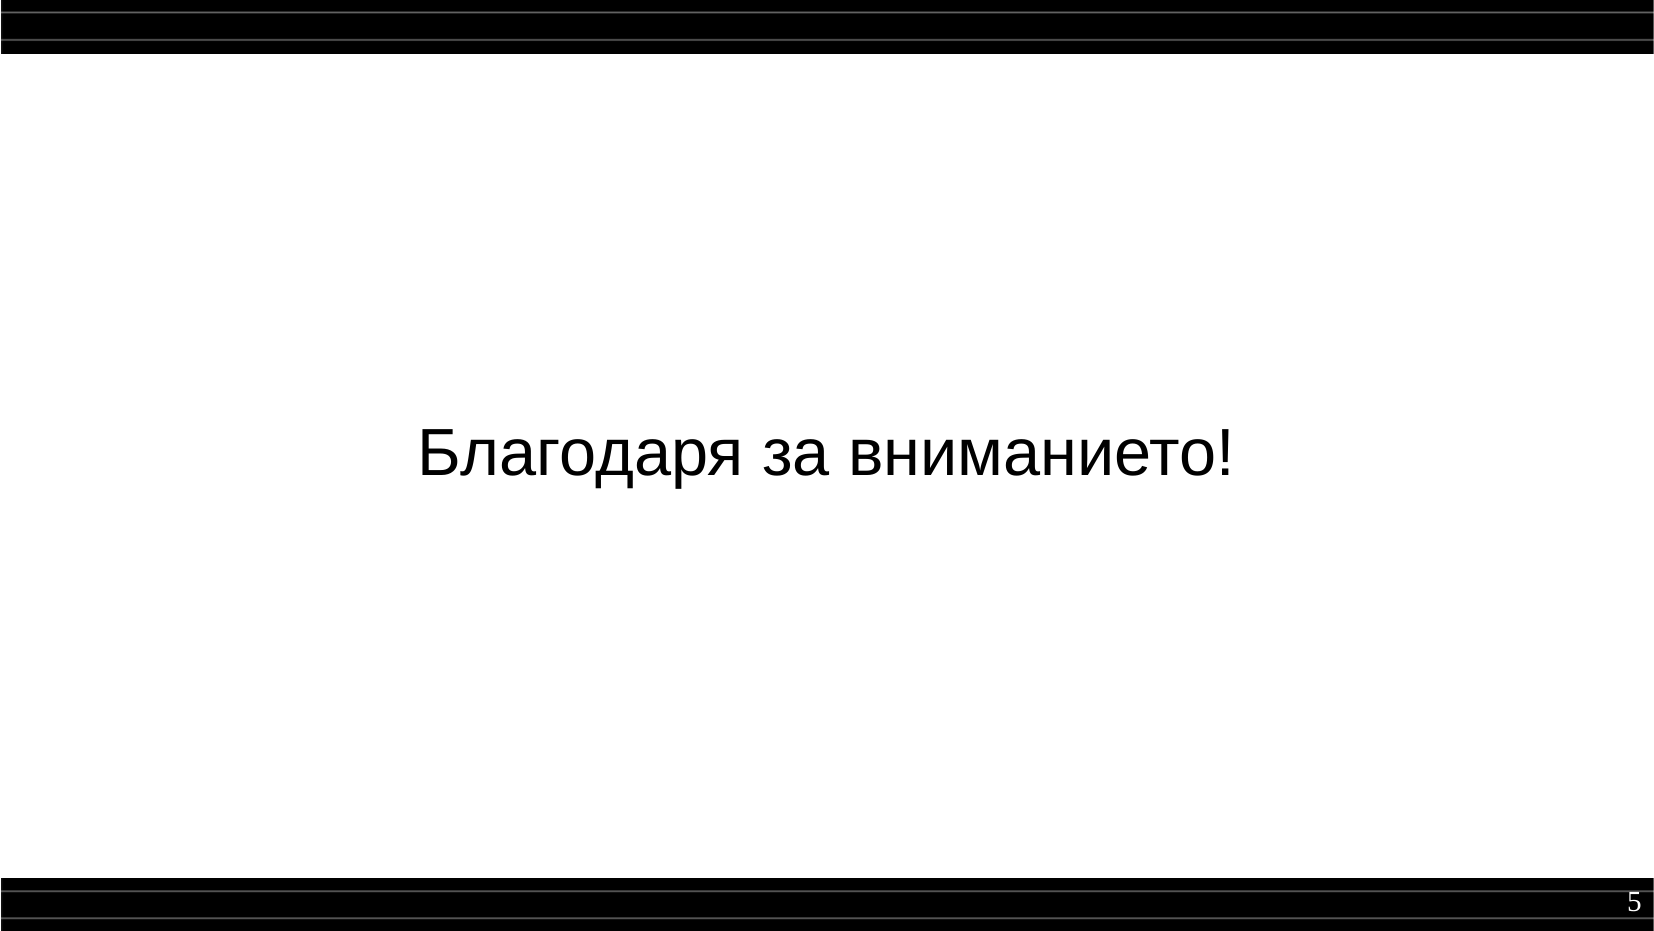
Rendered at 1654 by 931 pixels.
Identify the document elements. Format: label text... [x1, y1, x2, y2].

text_box Благодаря за вниманието! [82, 92, 1571, 813]
picture [1, 878, 1654, 931]
picture [1, 0, 1654, 54]
